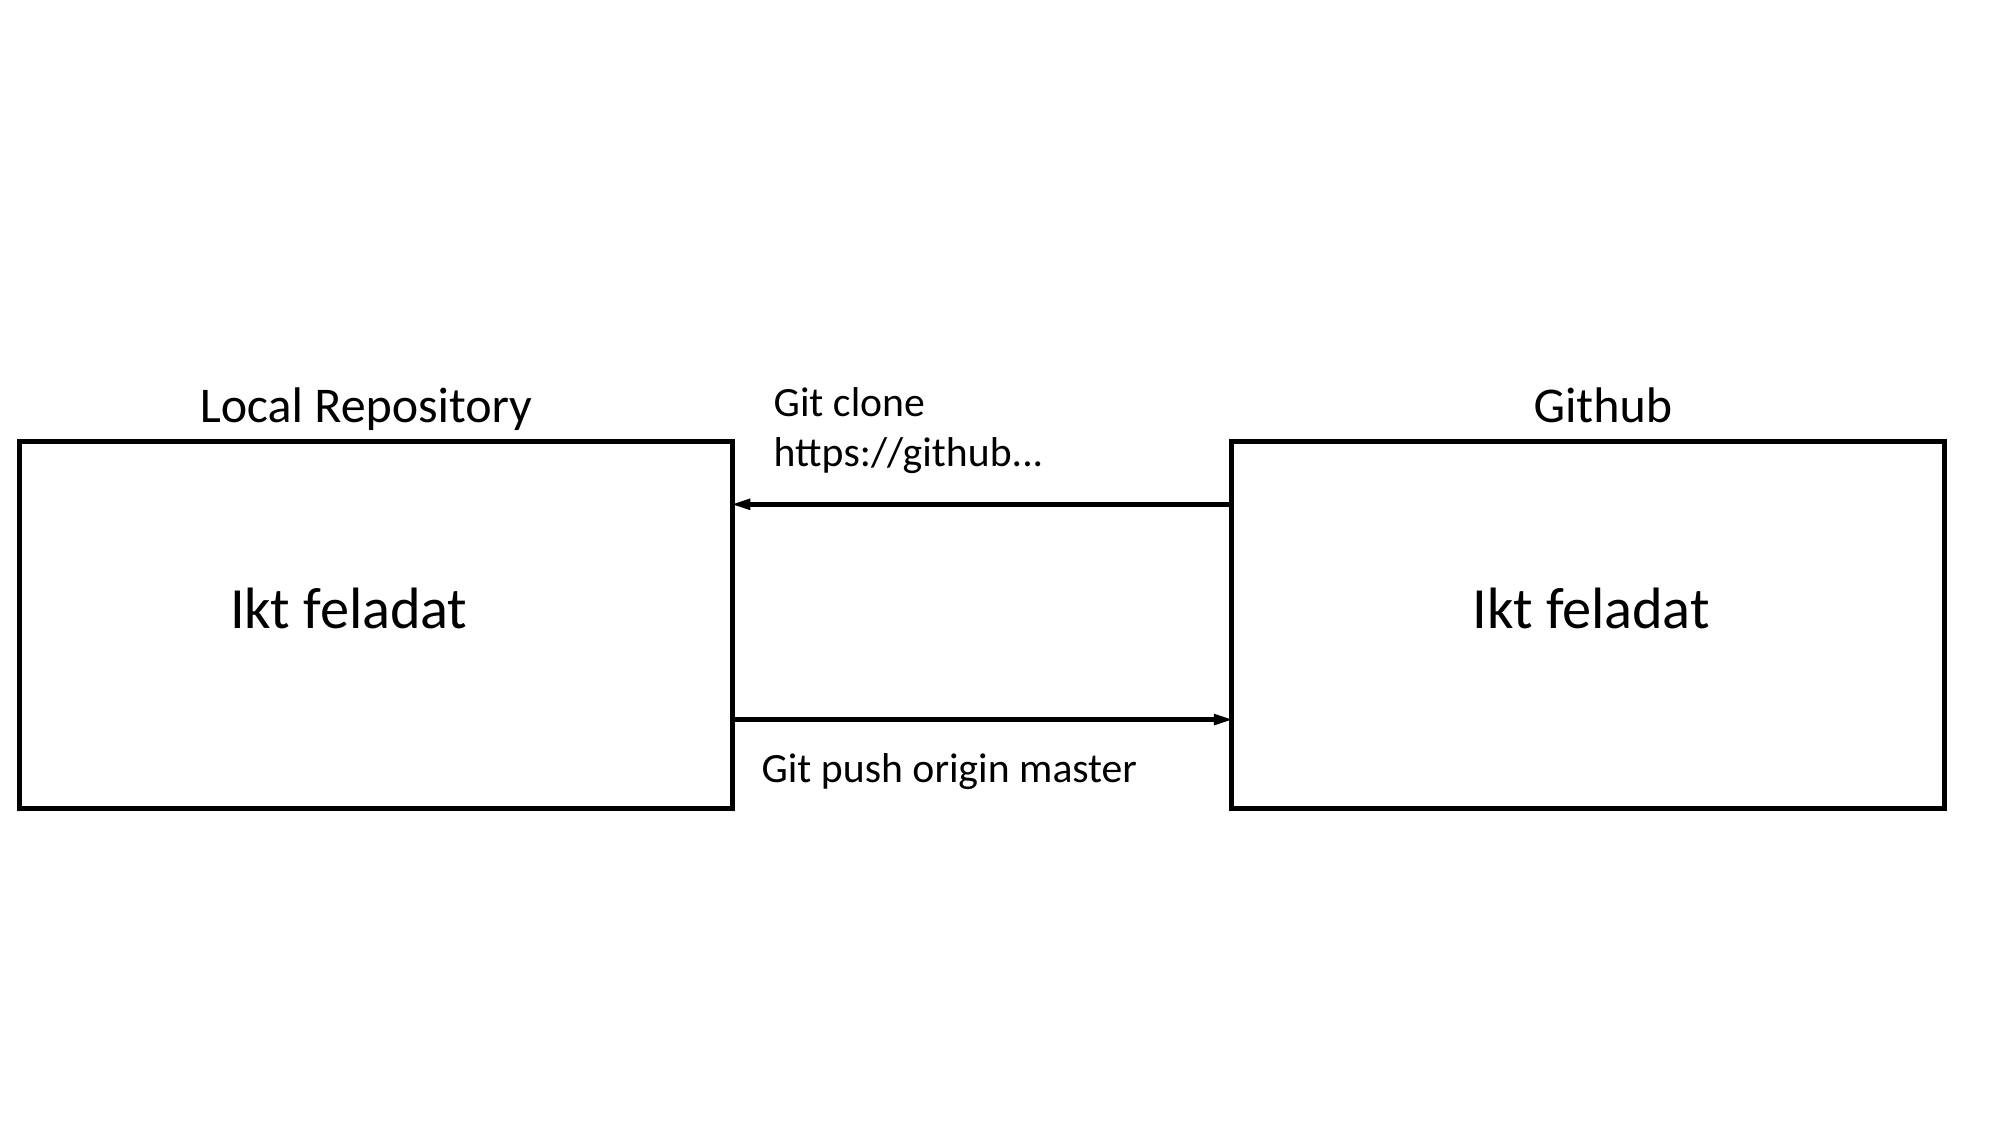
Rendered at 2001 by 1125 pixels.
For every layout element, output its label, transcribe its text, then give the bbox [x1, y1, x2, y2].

text_box Git clone https://github... [758, 367, 1232, 484]
text_box Git push origin master [746, 733, 1206, 800]
text_box [20, 441, 733, 808]
text_box Local Repository [184, 364, 637, 441]
text_box Ikt feladat [215, 562, 607, 649]
text_box [1232, 441, 1945, 808]
text_box Github [1518, 364, 1971, 441]
text_box Ikt feladat [1457, 562, 1849, 649]
